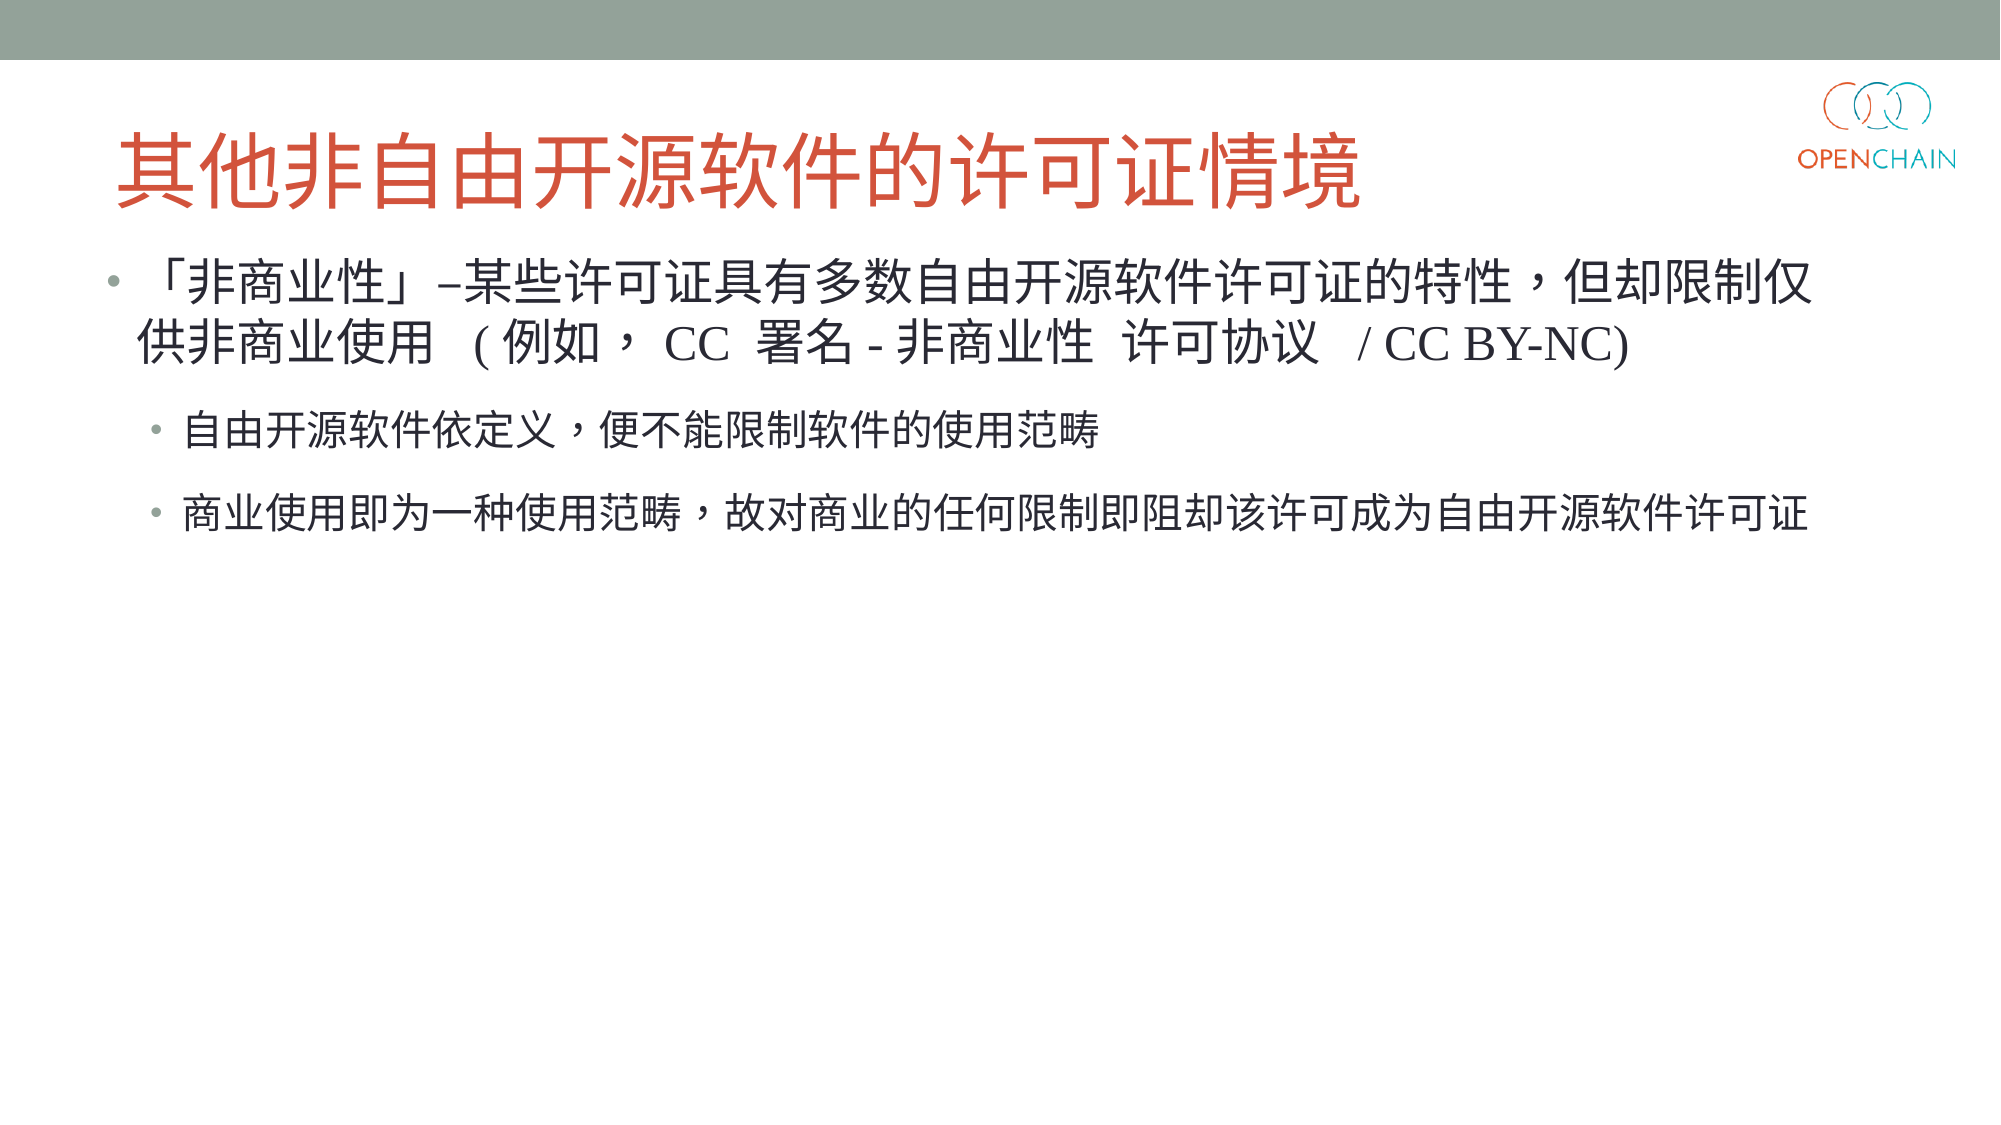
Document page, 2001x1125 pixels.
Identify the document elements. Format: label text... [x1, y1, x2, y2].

list 「非商业性」–某些许可证具有多数自由开源软件许可证的特性，但却限制仅供非商业使用 (例如，CC 署名-非商业性 许可协议 / CC BY-NC) 自由开源软件依定义，便不能限制软件的使用范畴 商业使用即为一种使用范畴，故对商业的任何限制即阻却该许可成为自由开源软件许可证 [91, 243, 1863, 1093]
picture [1798, 82, 1955, 169]
title 其他非自由开源软件的许可证情境 [99, 87, 1900, 250]
